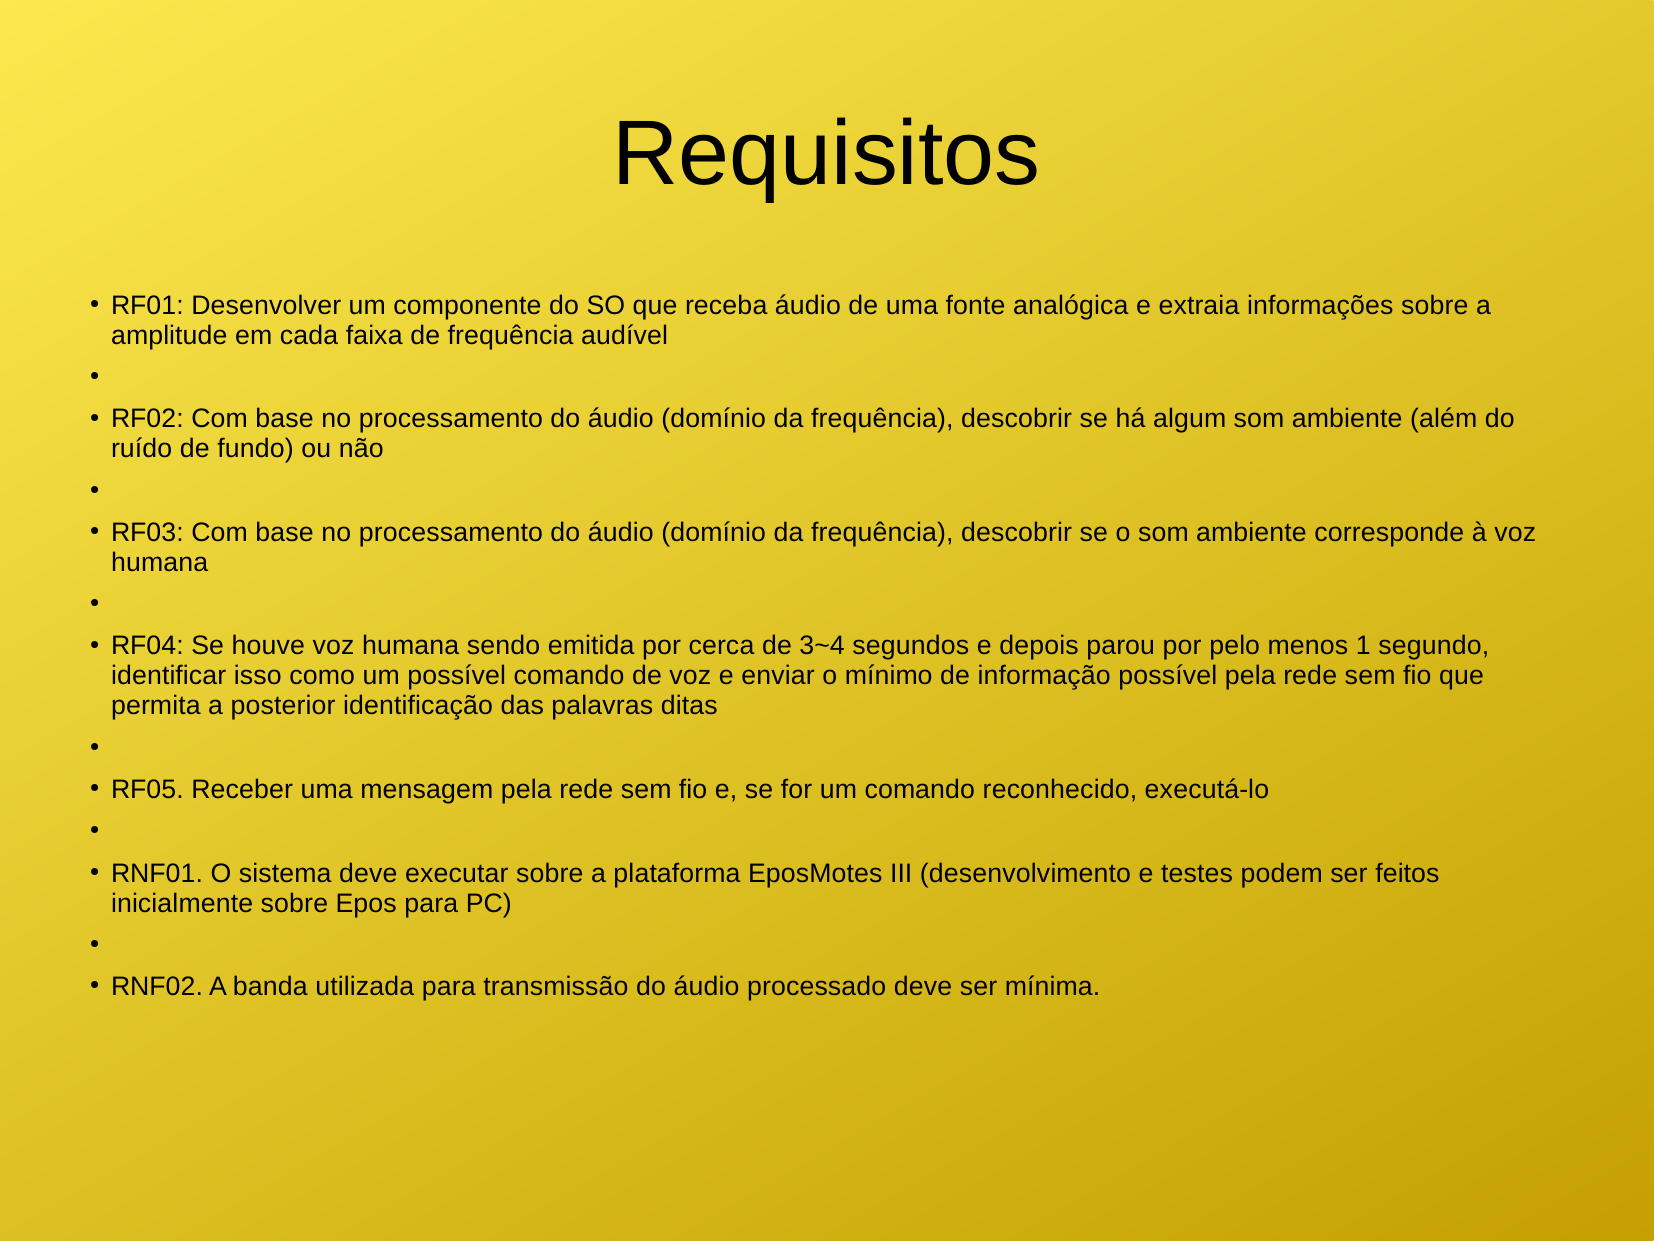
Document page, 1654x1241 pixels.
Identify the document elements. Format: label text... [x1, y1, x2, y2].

title Requisitos [82, 49, 1571, 257]
list RF01: Desenvolver um componente do SO que receba áudio de uma fonte analógica e extraia informações sobre a amplitude em cada faixa de frequência audível RF02: Com base no processamento do áudio (domínio da frequência), descobrir se há algum som ambiente (além do ruído de fundo) ou não RF03: Com base no processamento do áudio (domínio da frequência), descobrir se o som ambiente corresponde à voz humana RF04: Se houve voz humana sendo emitida por cerca de 3~4 segundos e depois parou por pelo menos 1 segundo, identificar isso como um possível comando de voz e enviar o mínimo de informação possível pela rede sem fio que permita a posterior identificação das palavras ditas RF05. Receber uma mensagem pela rede sem fio e, se for um comando reconhecido, executá-lo RNF01. O sistema deve executar sobre a plataforma EposMotes III (desenvolvimento e testes podem ser feitos inicialmente sobre Epos para PC) RNF02. A banda utilizada para transmissão do áudio processado deve ser mínima. [82, 290, 1571, 1010]
